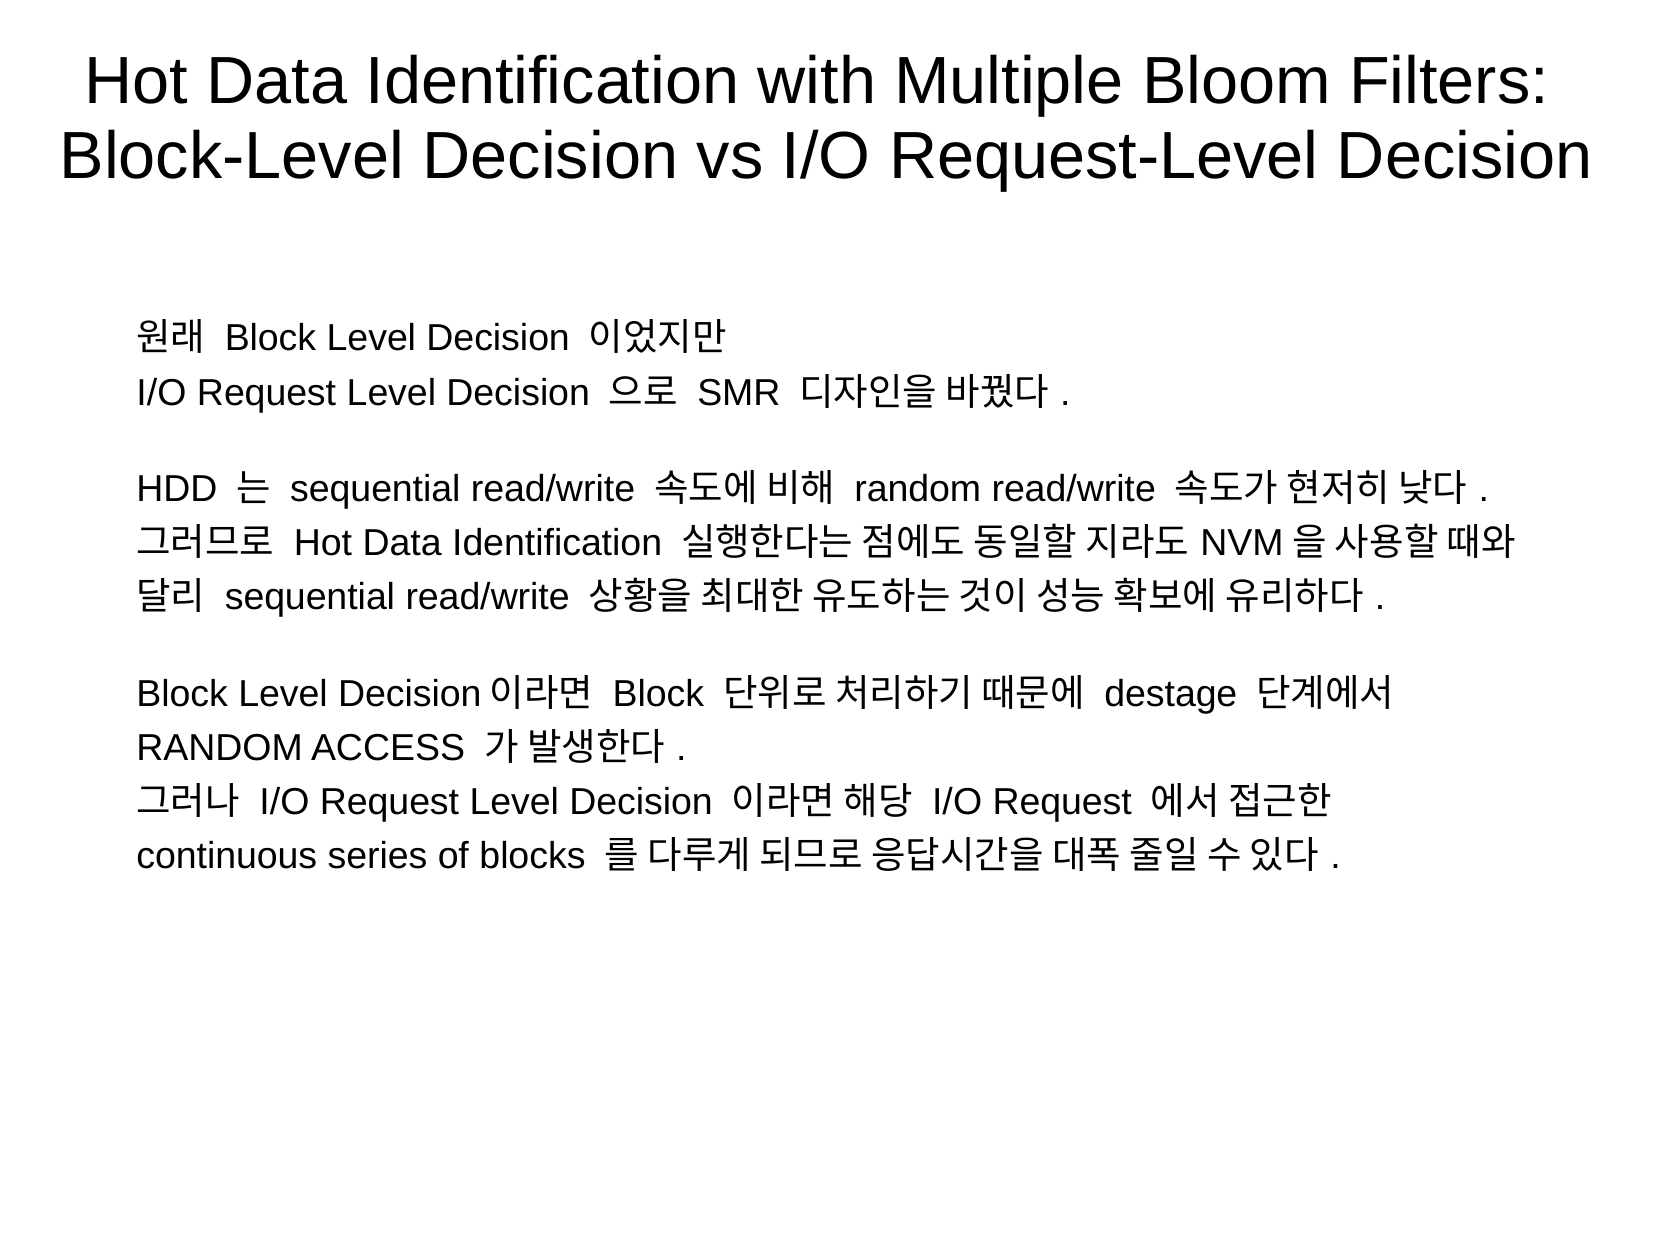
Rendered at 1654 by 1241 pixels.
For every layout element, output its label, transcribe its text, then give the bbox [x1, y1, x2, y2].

text_box Hot Data Identification with Multiple Bloom Filters: Block-Level Decision vs I/O Request-Level Decision [0, 35, 1654, 201]
text_box 원래 Block Level Decision 이었지만 I/O Request Level Decision 으로 SMR 디자인을 바꿨다. HDD 는 sequential read/write 속도에 비해 random read/write 속도가 현저히 낮다. 그러므로 Hot Data Identification 실행한다는 점에도 동일할 지라도NVM을 사용할 때와 달리 sequential read/write 상황을 최대한 유도하는 것이 성능 확보에 유리하다. Block Level Decision이라면 Block 단위로 처리하기 때문에 destage 단계에서 RANDOM ACCESS 가 발생한다. 그러나 I/O Request Level Decision 이라면 해당 I/O Request 에서 접근한 continuous series of blocks 를 다루게 되므로 응답시간을 대폭 줄일 수 있다. [121, 299, 1532, 941]
